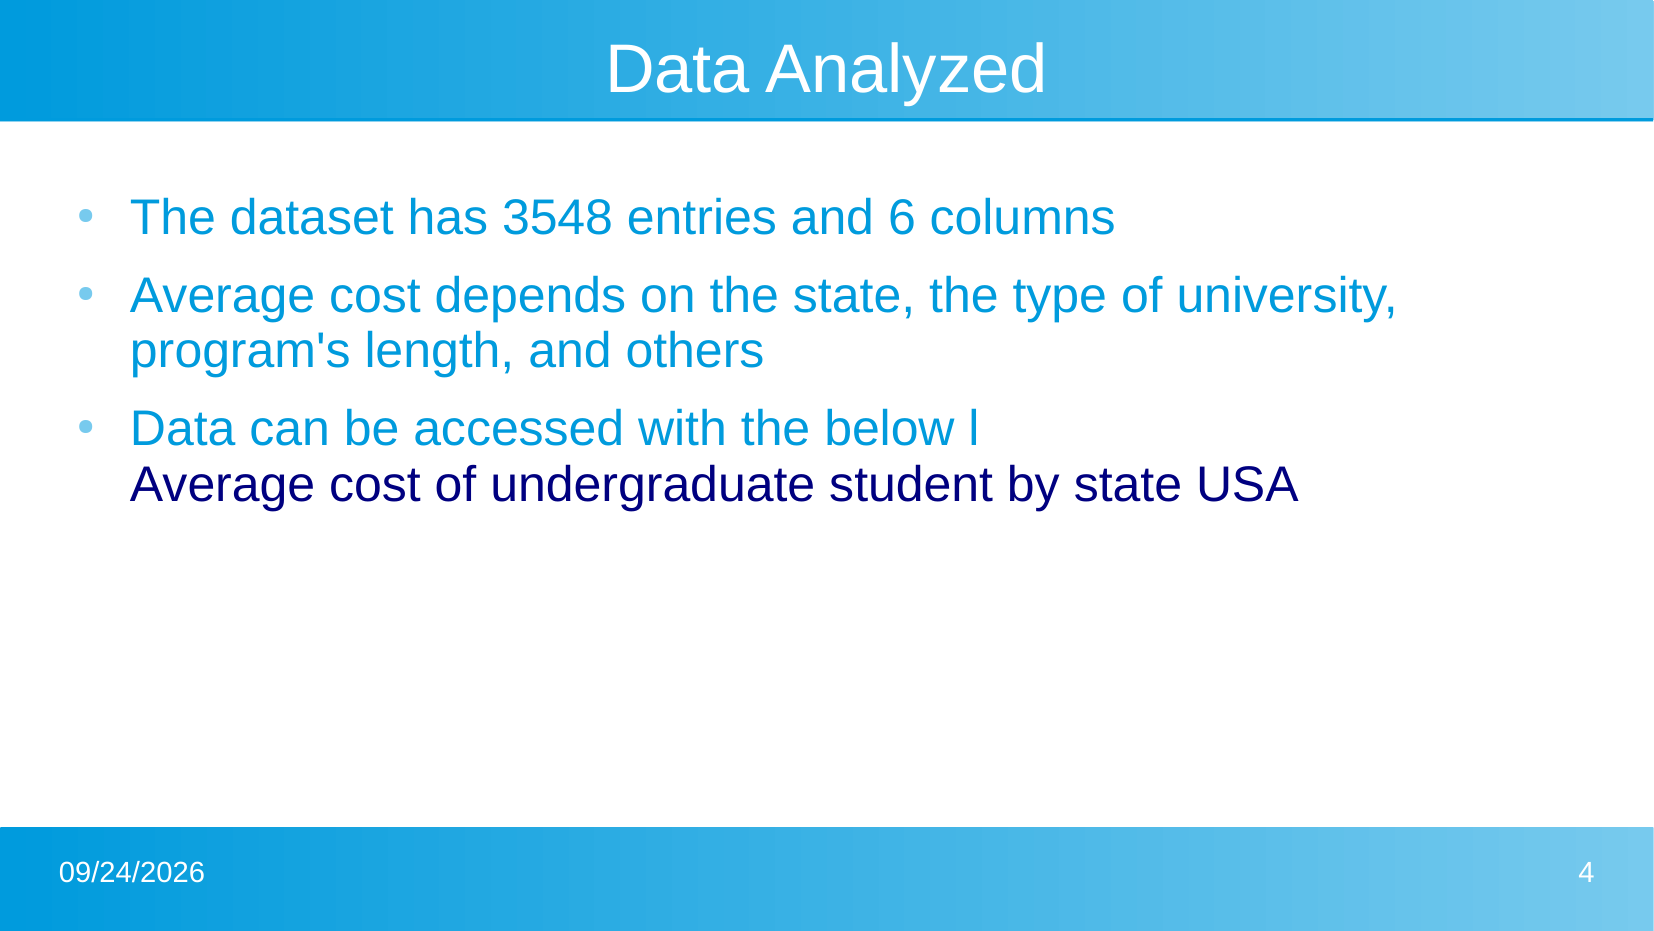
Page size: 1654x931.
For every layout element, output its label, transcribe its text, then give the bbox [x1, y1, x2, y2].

title Data Analyzed [59, 29, 1595, 108]
list The dataset has 3548 entries and 6 columns Average cost depends on the state, the type of university, program's length, and others Data can be accessed with the below lAverage cost of undergraduate student by state USA [59, 188, 1595, 780]
